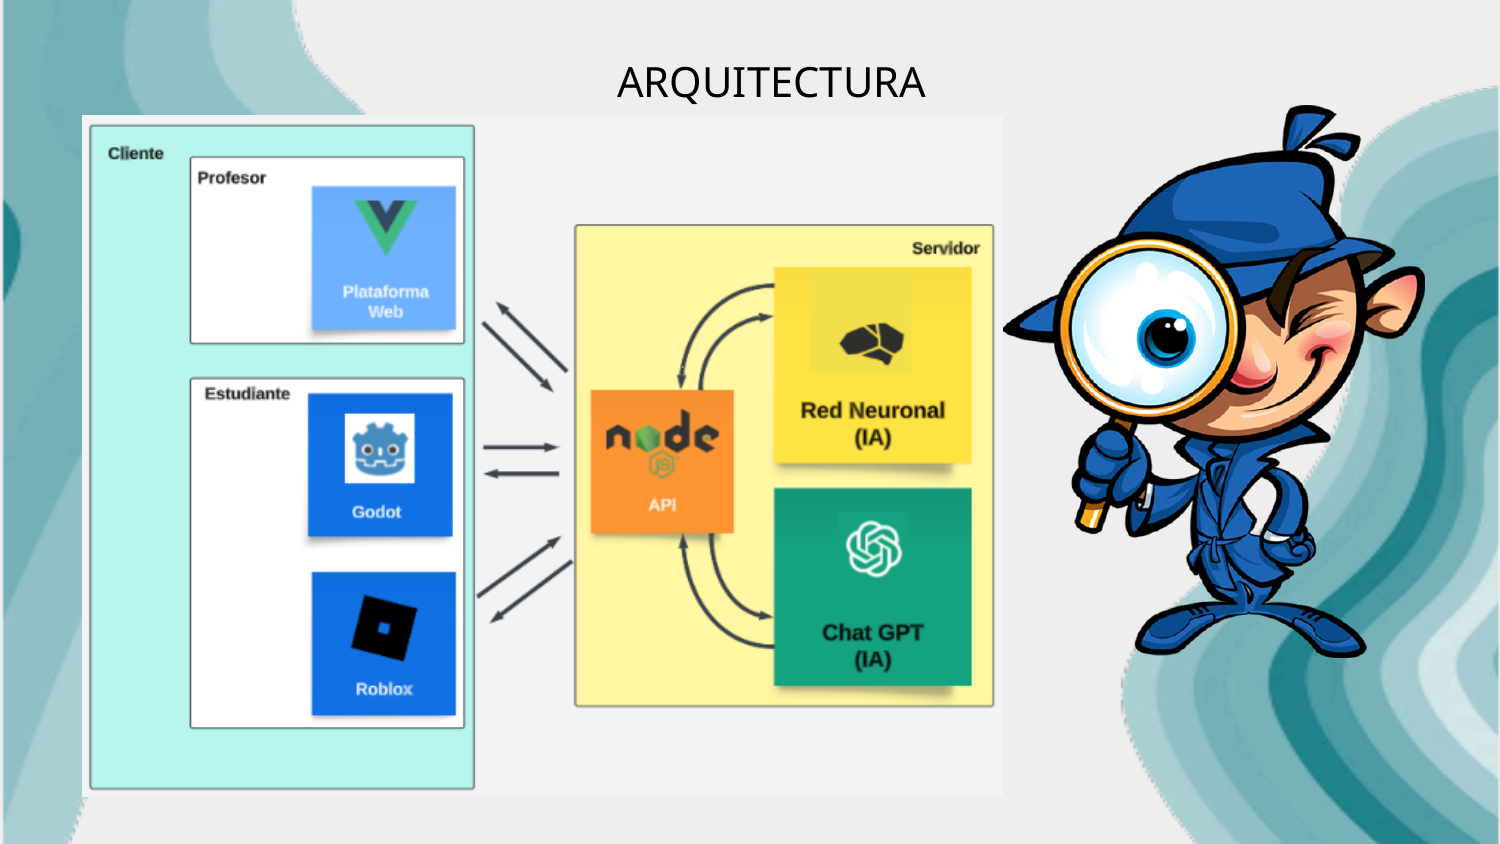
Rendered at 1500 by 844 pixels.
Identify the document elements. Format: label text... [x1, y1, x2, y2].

picture [2, 0, 1499, 844]
text_box ARQUITECTURA [571, 26, 972, 82]
